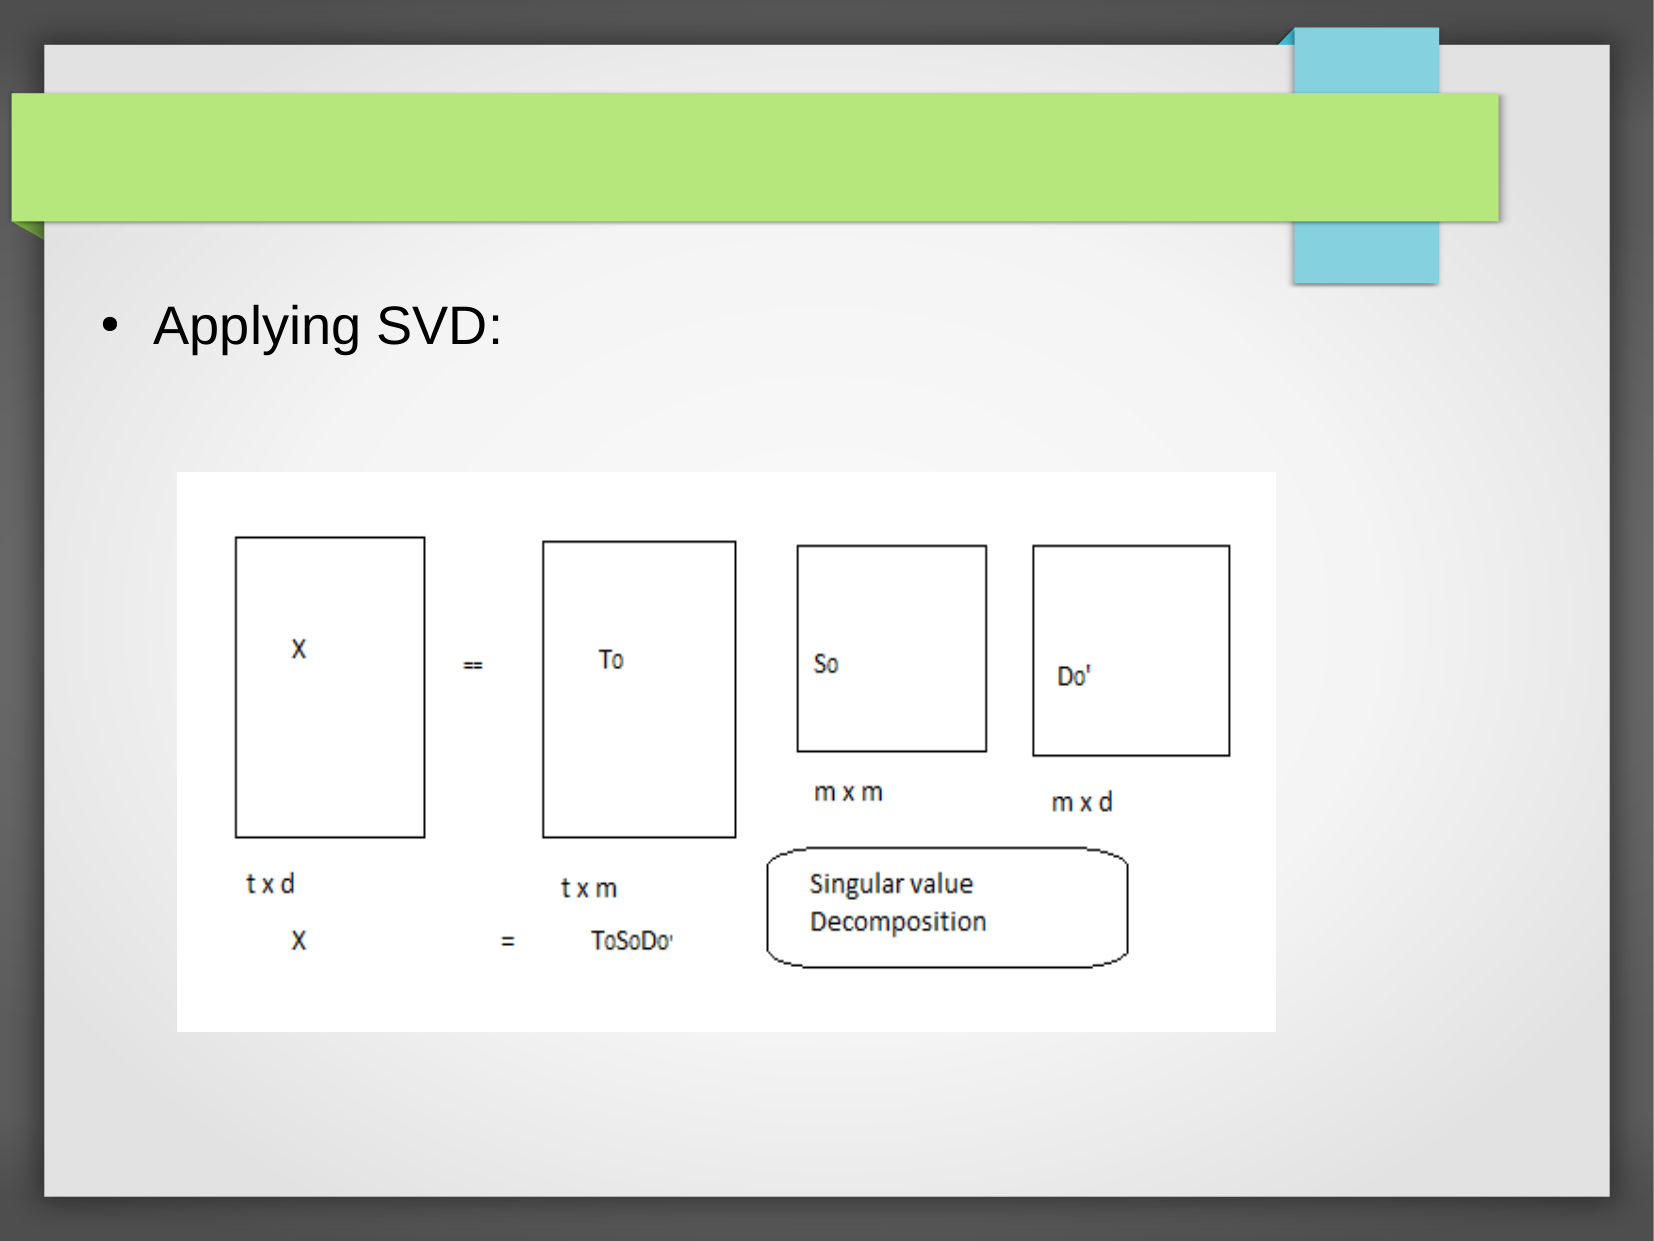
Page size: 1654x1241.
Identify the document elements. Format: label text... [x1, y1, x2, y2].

picture [0, 0, 1654, 1241]
list Applying SVD: [82, 295, 1571, 1015]
